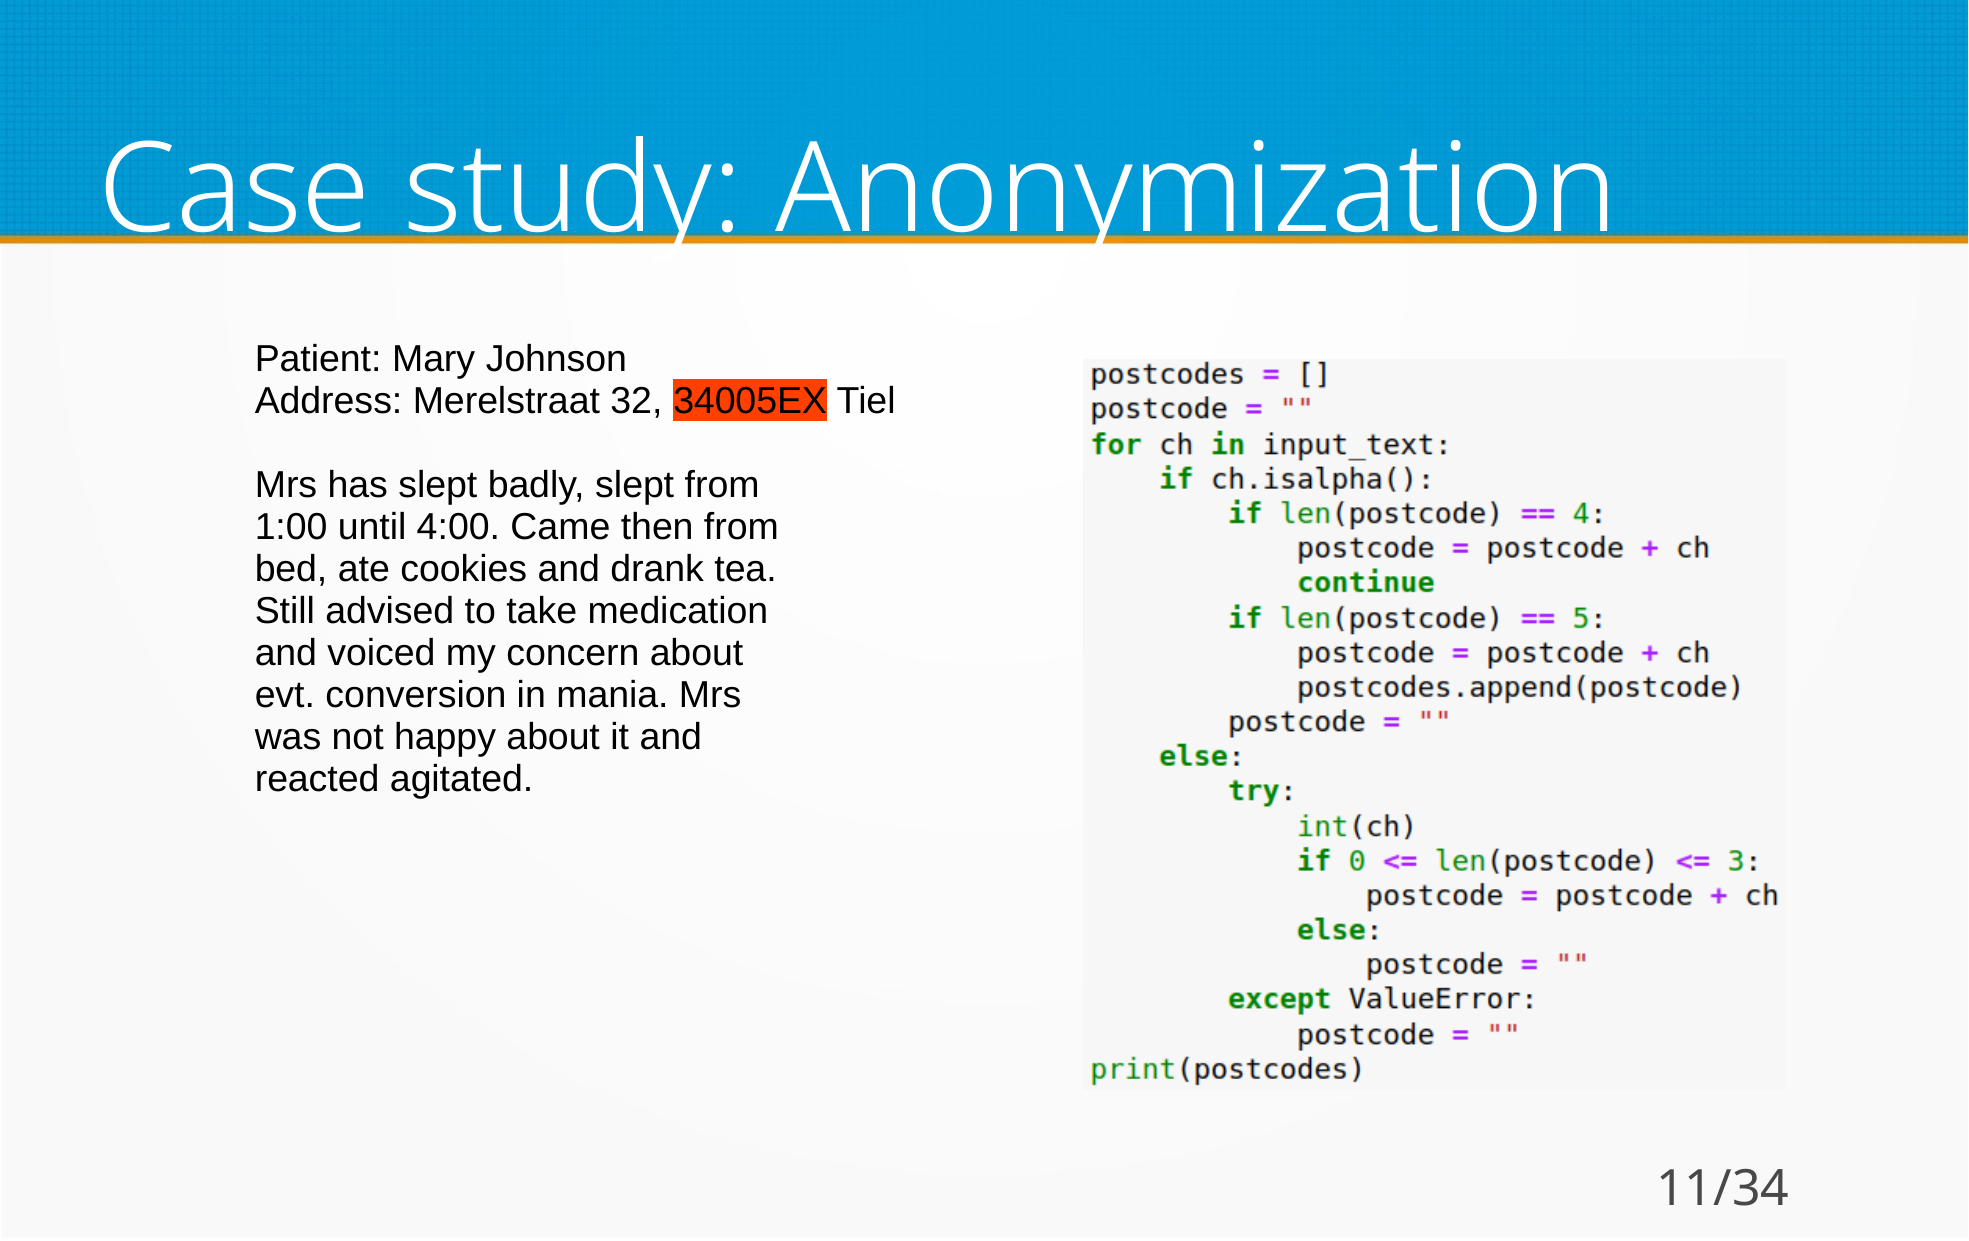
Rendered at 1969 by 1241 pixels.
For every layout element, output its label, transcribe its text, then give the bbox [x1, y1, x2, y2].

text_box Patient: Mary Johnson Address: Merelstraat 32, 34005EX Tiel Mrs has slept badly, slept from 1:00 until 4:00. Came then from bed, ate cookies and drank tea. Still advised to take medication and voiced my concern about evt. conversion in mania. Mrs was not happy about it and reacted agitated. [240, 330, 991, 807]
title Case study: Anonymization [98, 49, 1870, 257]
picture [0, 233, 1969, 1241]
